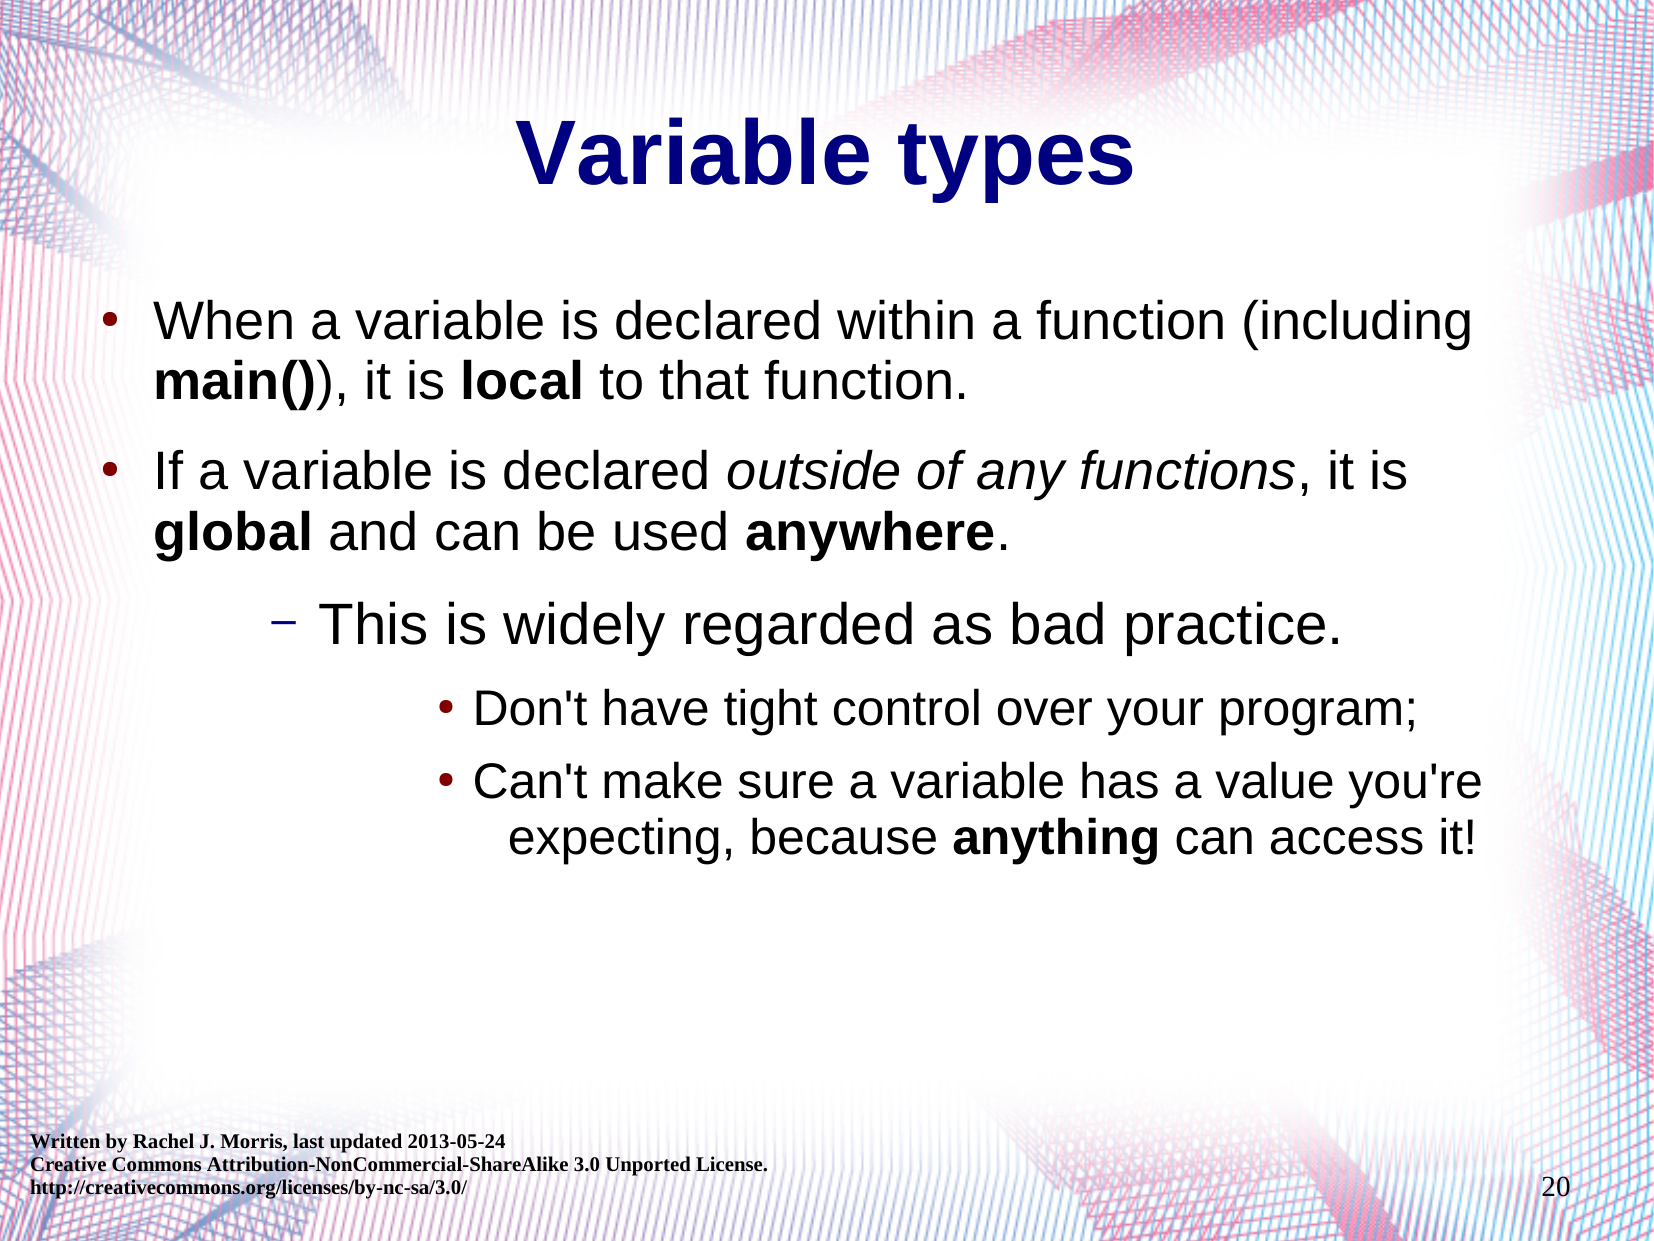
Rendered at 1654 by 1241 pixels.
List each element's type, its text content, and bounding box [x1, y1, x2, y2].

list When a variable is declared within a function (including main()), it is local to that function. If a variable is declared outside of any functions, it is global and can be used anywhere. This is widely regarded as bad practice. Don't have tight control over your program; Can't make sure a variable has a value you're expecting, because anything can access it! [82, 290, 1571, 1010]
title Variable types [82, 49, 1571, 257]
picture [0, 0, 1654, 1241]
